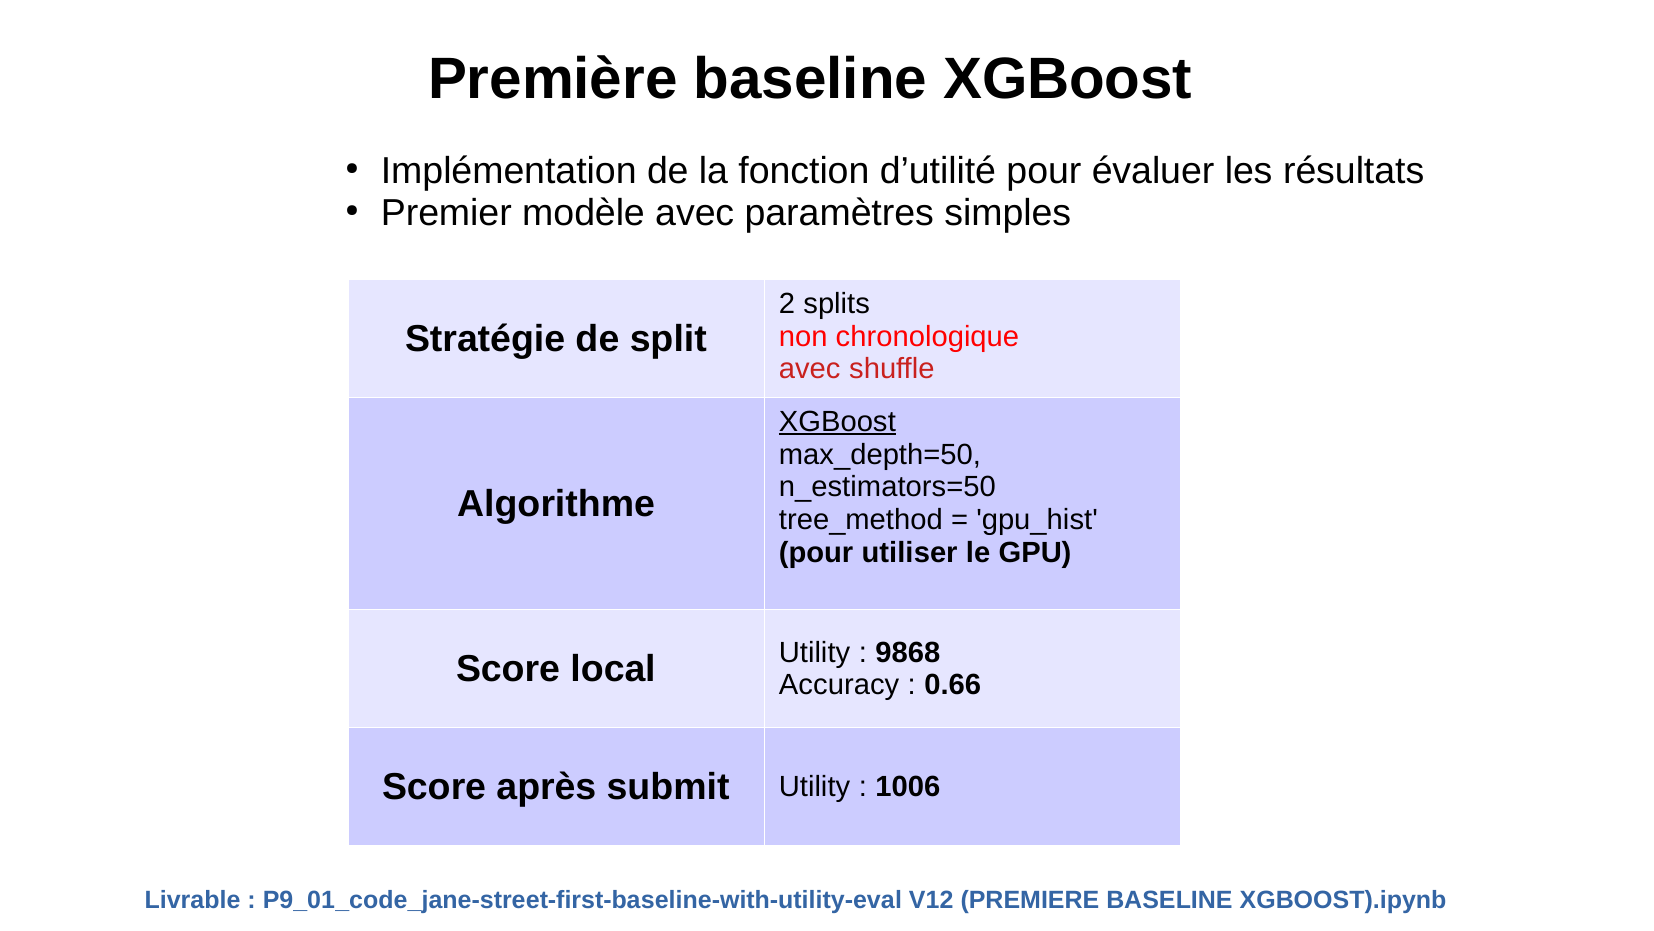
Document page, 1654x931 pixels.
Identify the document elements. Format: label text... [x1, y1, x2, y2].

table_header Stratégie de split [349, 280, 764, 397]
text_box Première baseline XGBoost [413, 38, 1361, 119]
text_box Implémentation de la fonction d’utilité pour évaluer les résultats Premier modèle avec paramètres simples [330, 141, 1654, 241]
table_cell Algorithme [349, 398, 764, 609]
table_cell Utility : 9868 Accuracy : 0.66 [765, 610, 1180, 727]
table_cell Score local [349, 610, 764, 727]
text_box Livrable : P9_01_code_jane-street-first-baseline-with-utility-eval V12 (PREMIERE BASELINE XGBOOST).ipynb [129, 878, 1501, 922]
table_header 2 splits non chronologique avec shuffle [765, 280, 1180, 397]
table_cell Utility : 1006 [765, 728, 1180, 845]
table_cell XGBoost max_depth=50, n_estimators=50 tree_method = 'gpu_hist' (pour utiliser le GPU) [765, 398, 1180, 609]
table_cell Score après submit [349, 728, 764, 845]
